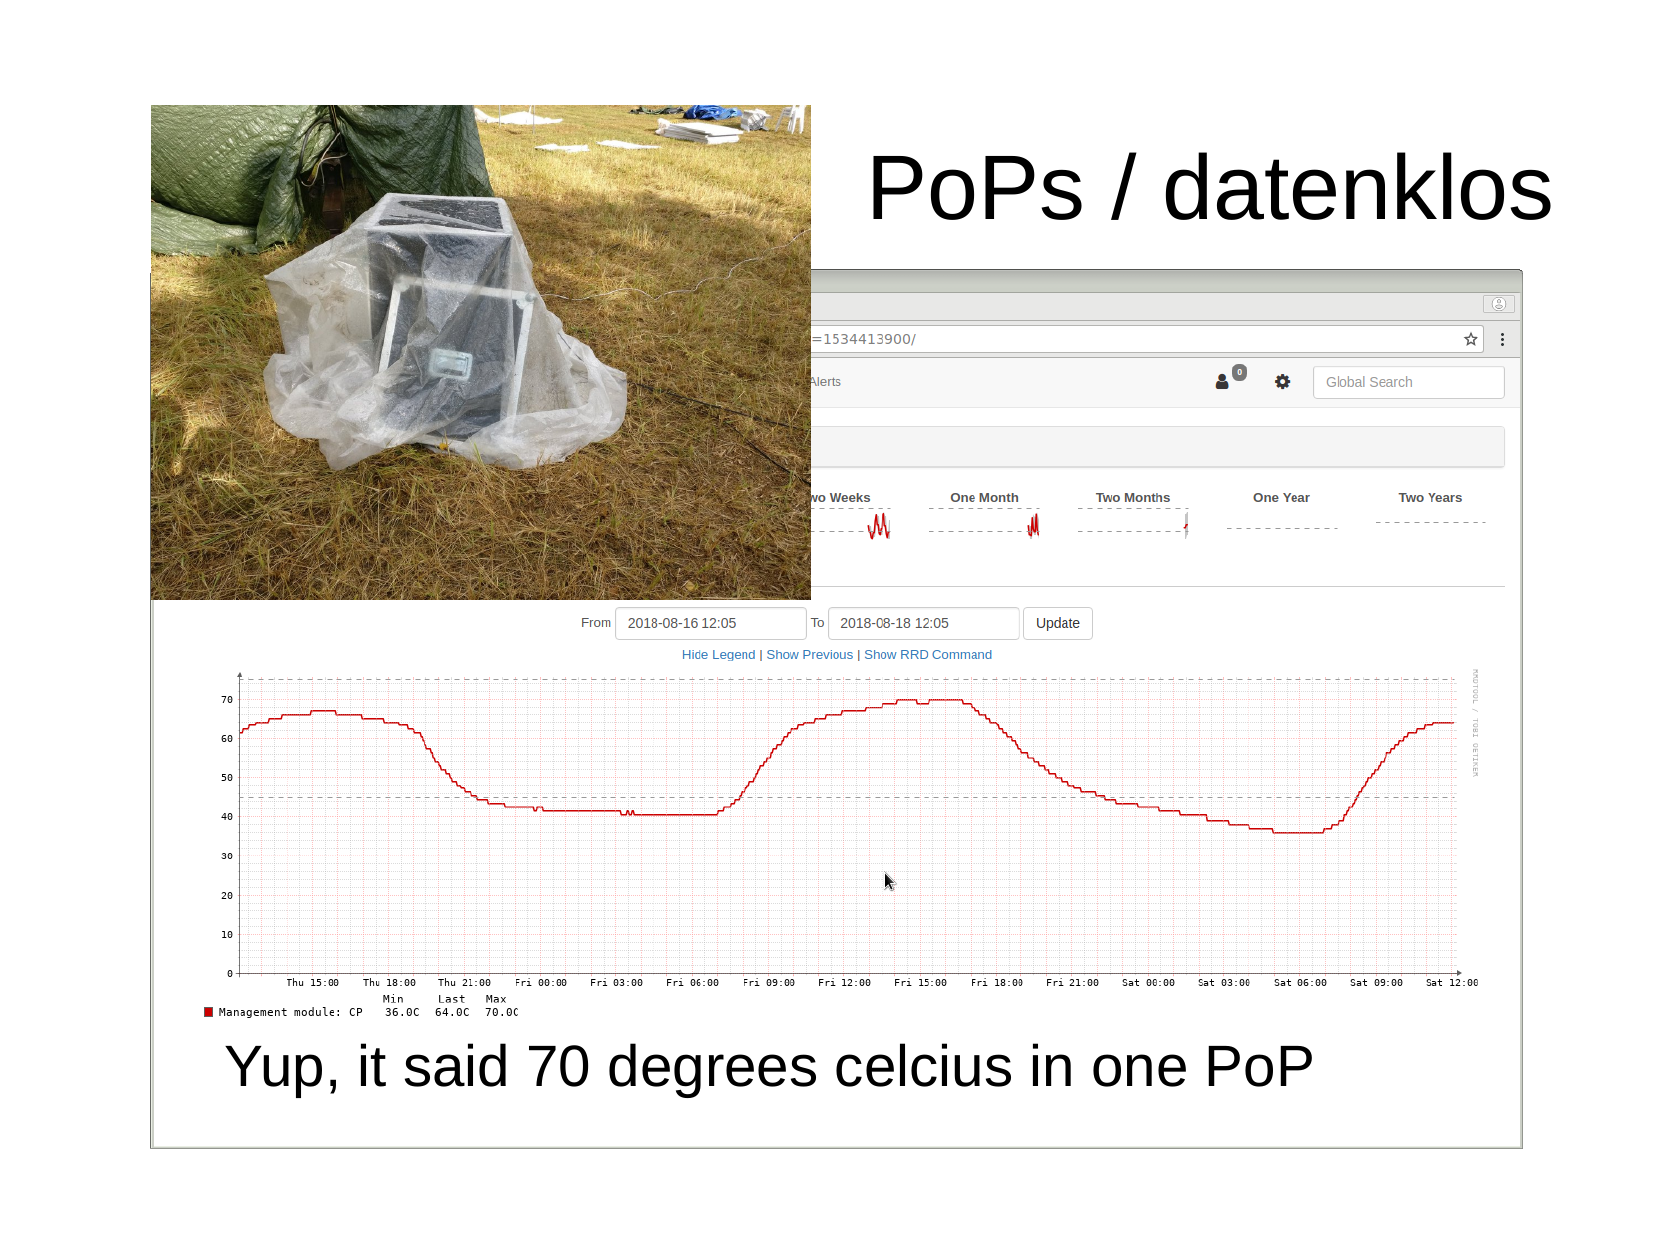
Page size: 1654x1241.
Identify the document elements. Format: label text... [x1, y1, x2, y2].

title PoPs / datenklos [630, 90, 1654, 287]
text_box Yup, it said 70 degrees celcius in one PoP [210, 1026, 1501, 1126]
picture [150, 105, 1523, 1149]
